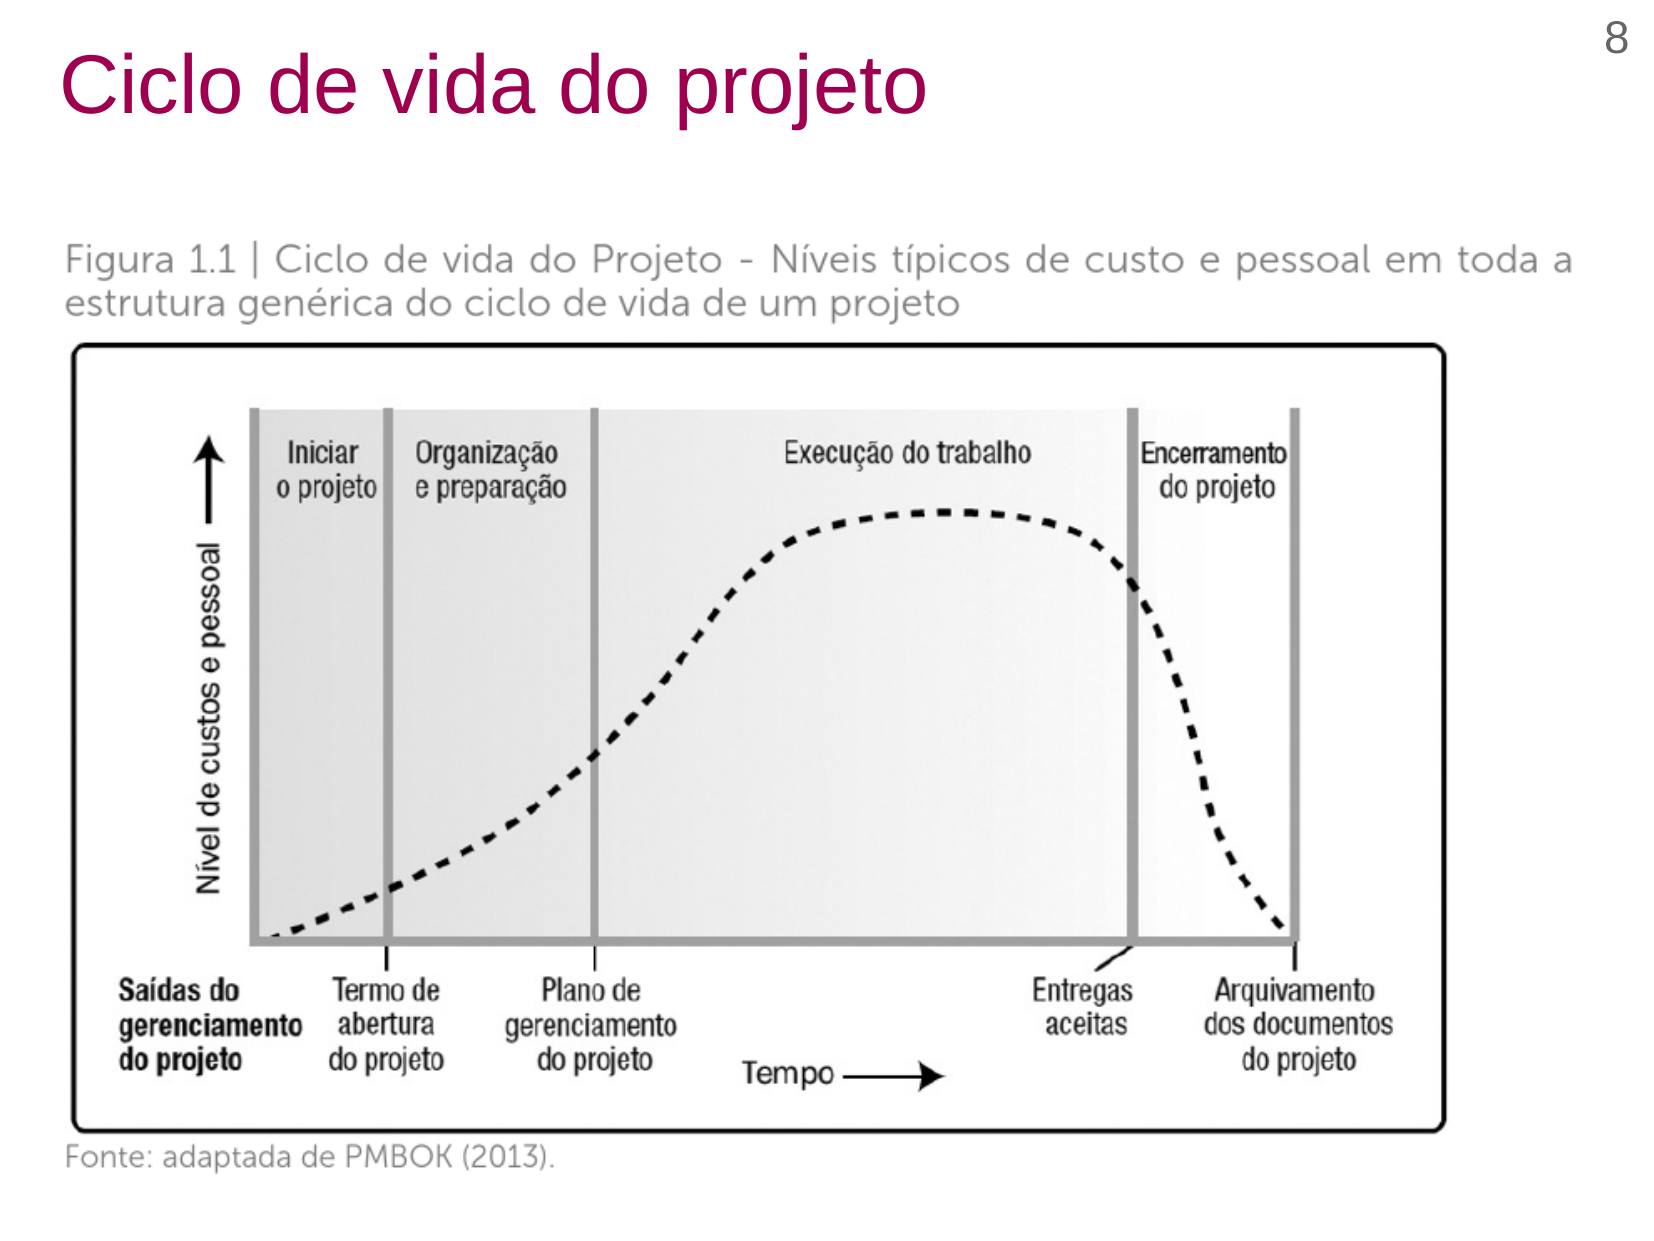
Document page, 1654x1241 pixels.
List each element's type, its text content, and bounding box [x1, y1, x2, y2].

title Ciclo de vida do projeto [59, 29, 1595, 148]
picture [59, 236, 1577, 1176]
